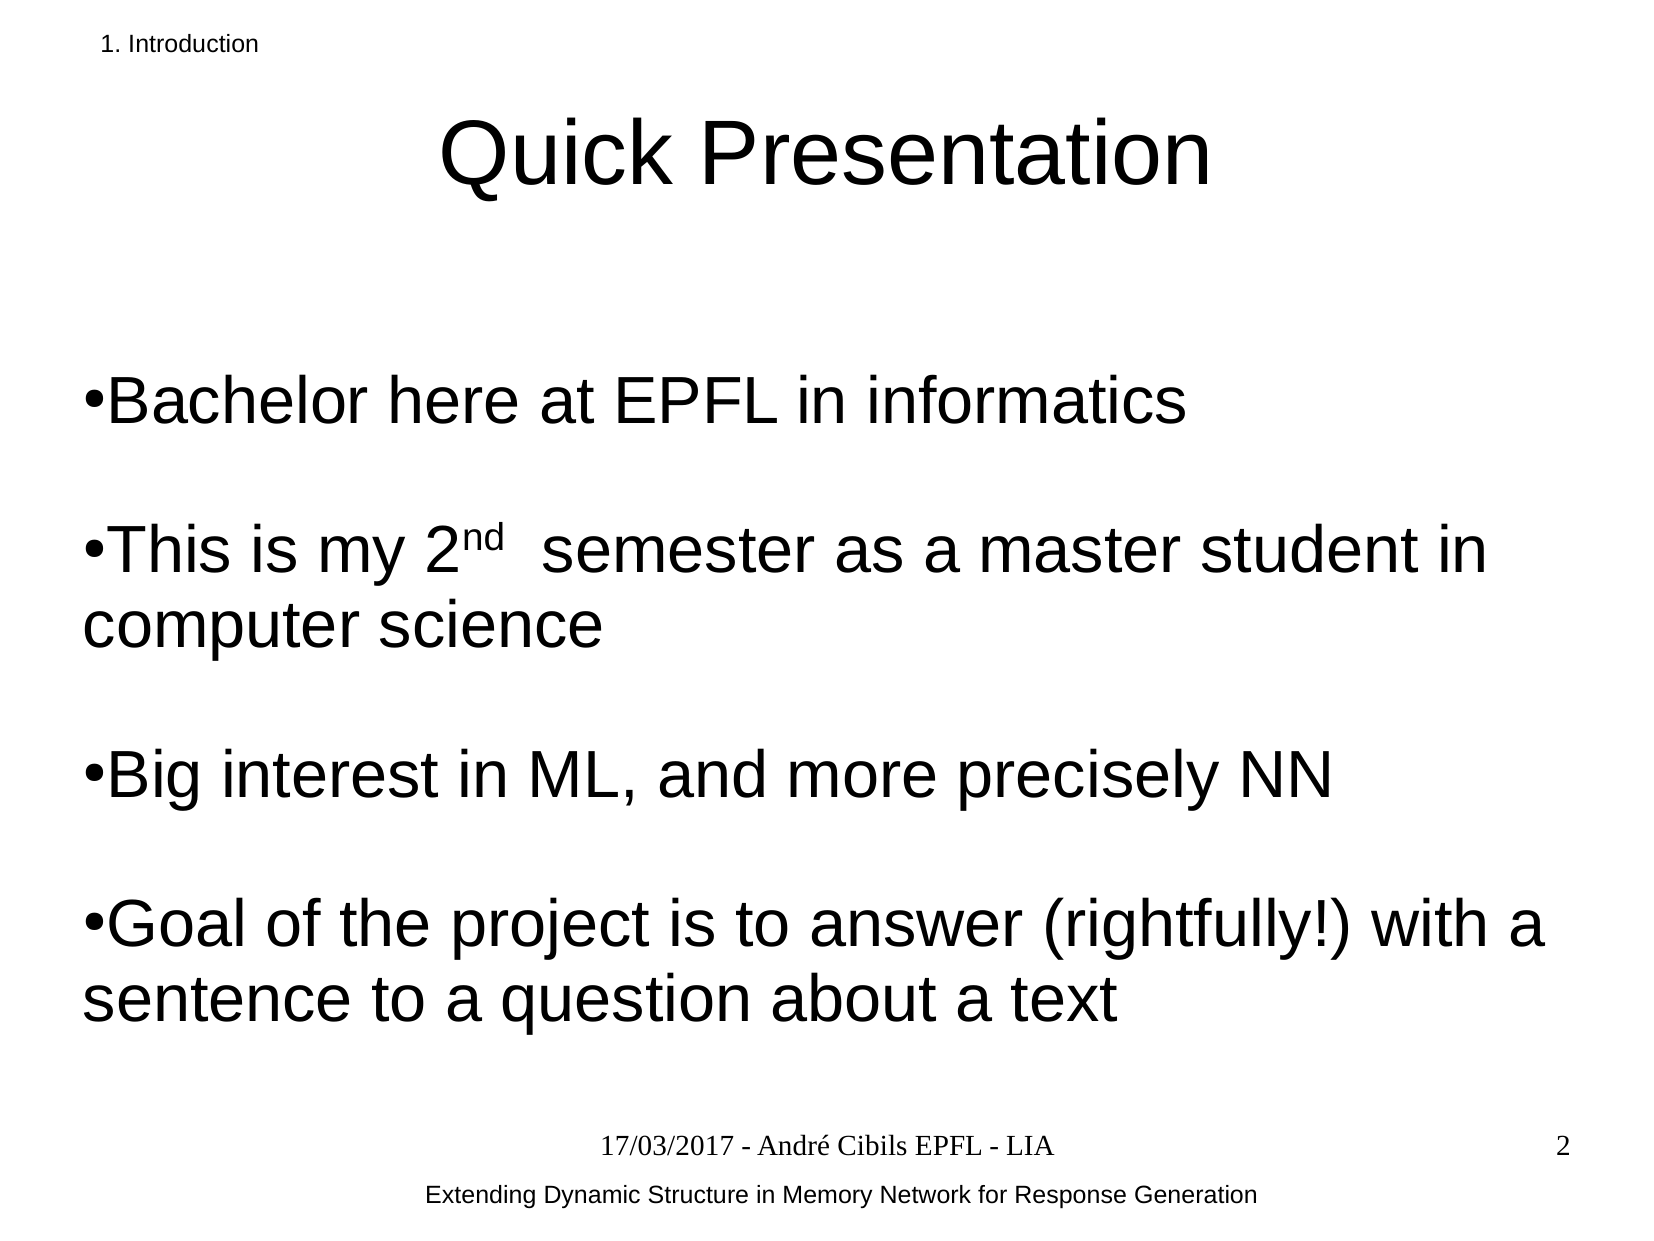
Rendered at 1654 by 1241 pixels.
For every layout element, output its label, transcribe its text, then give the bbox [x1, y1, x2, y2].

subtitle Bachelor here at EPFL in informatics This is my 2nd semester as a master student in computer science Big interest in ML, and more precisely NN Goal of the project is to answer (rightfully!) with a sentence to a question about a text [82, 290, 1571, 1109]
title Quick Presentation [82, 49, 1571, 257]
list 1. Introduction [29, 29, 945, 58]
list Extending Dynamic Structure in Memory Network for Response Generation [354, 1181, 1270, 1210]
